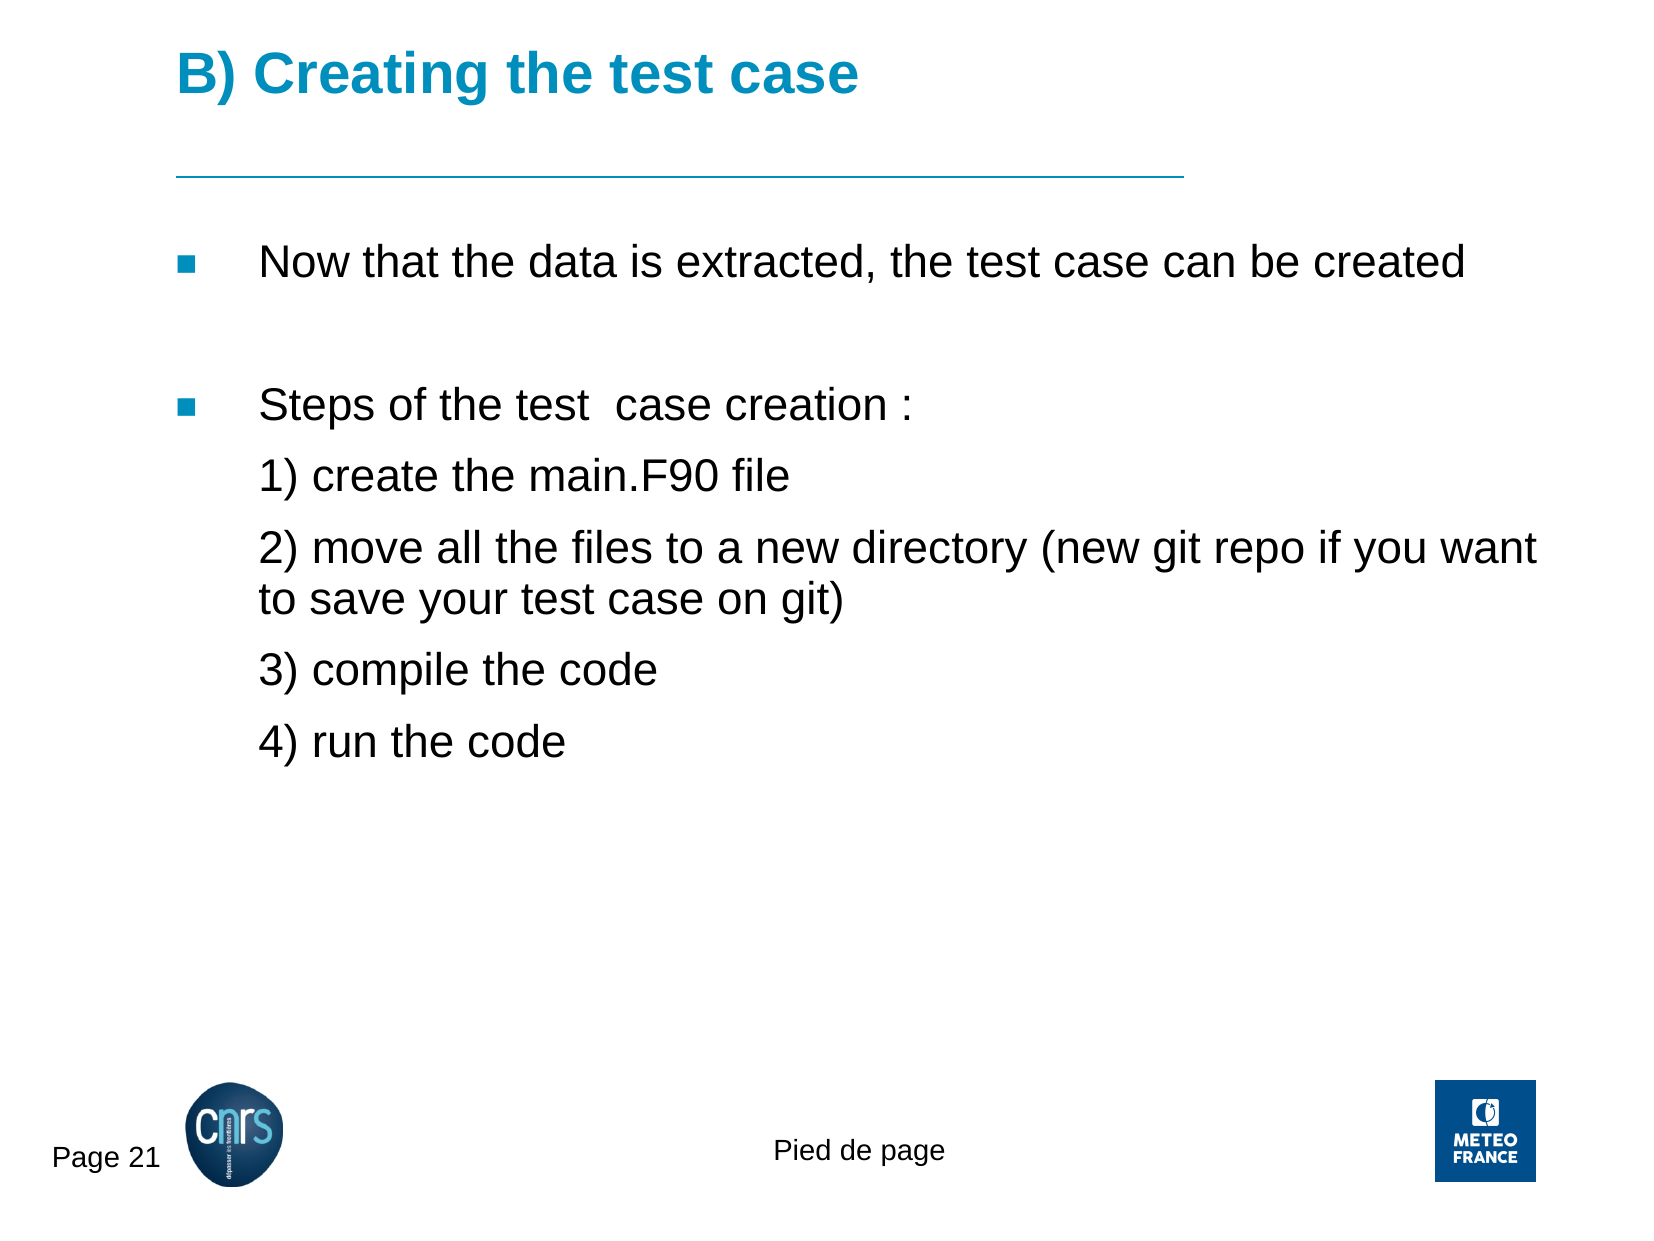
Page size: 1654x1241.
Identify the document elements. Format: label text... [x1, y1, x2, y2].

picture [185, 1082, 283, 1187]
picture [1435, 1080, 1536, 1182]
title B) Creating the test case [176, 24, 1609, 122]
list Now that the data is extracted, the test case can be created Steps of the test case creation : 1) create the main.F90 file 2) move all the files to a new directory (new git repo if you want to save your test case on git) 3) compile the code 4) run the code [157, 235, 1571, 1010]
